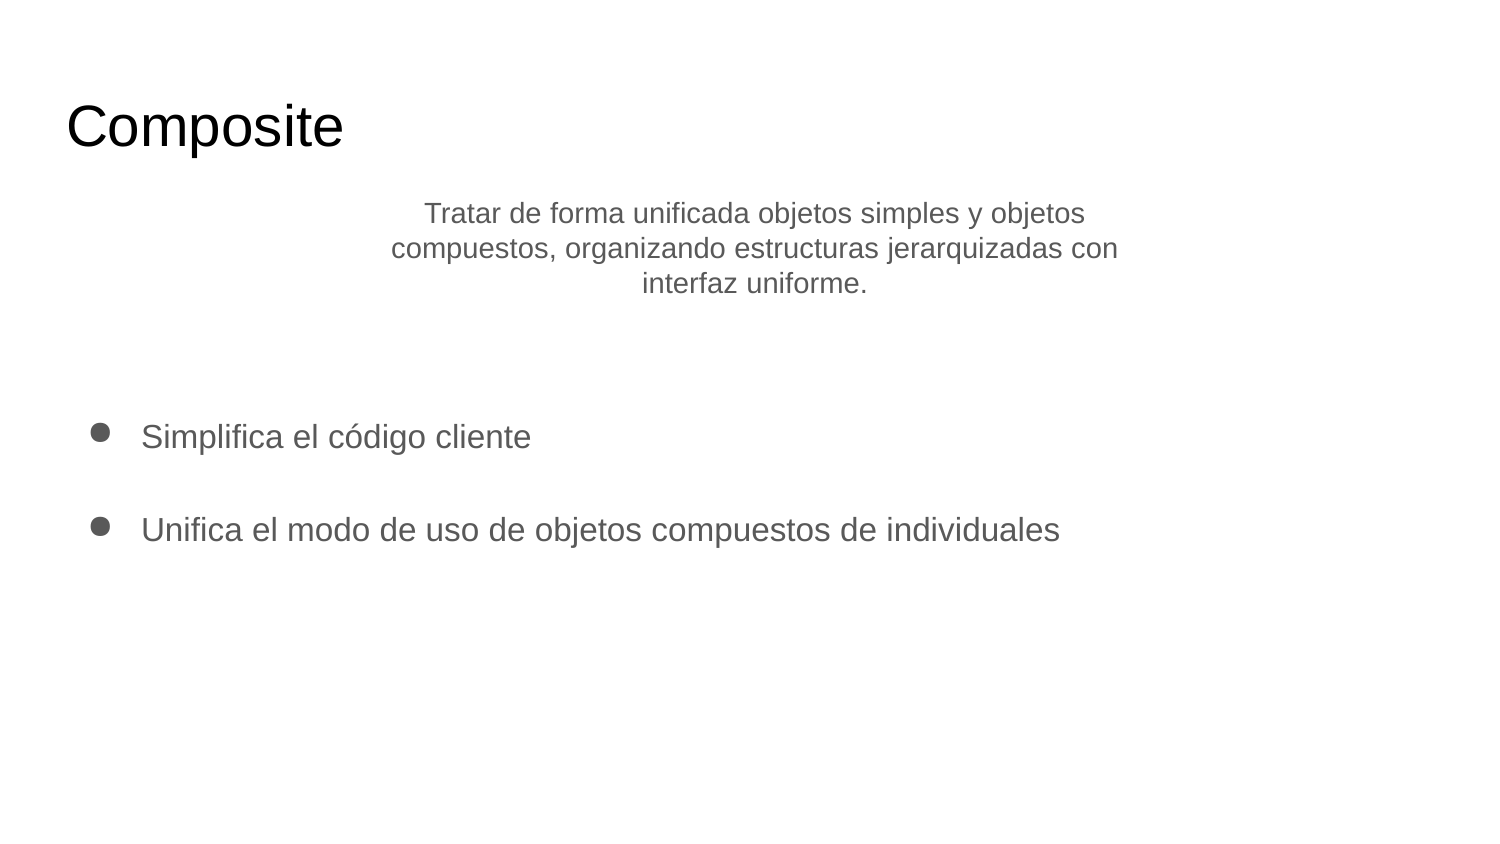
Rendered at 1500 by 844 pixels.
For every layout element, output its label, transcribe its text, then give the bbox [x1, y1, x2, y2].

list Simplifica el código cliente Unifica el modo de uso de objetos compuestos de individuales [51, 341, 1449, 602]
title Composite [51, 72, 1449, 167]
text_box Tratar de forma unificada objetos simples y objetos compuestos, organizando estructuras jerarquizadas con interfaz uniforme. [329, 179, 1181, 342]
